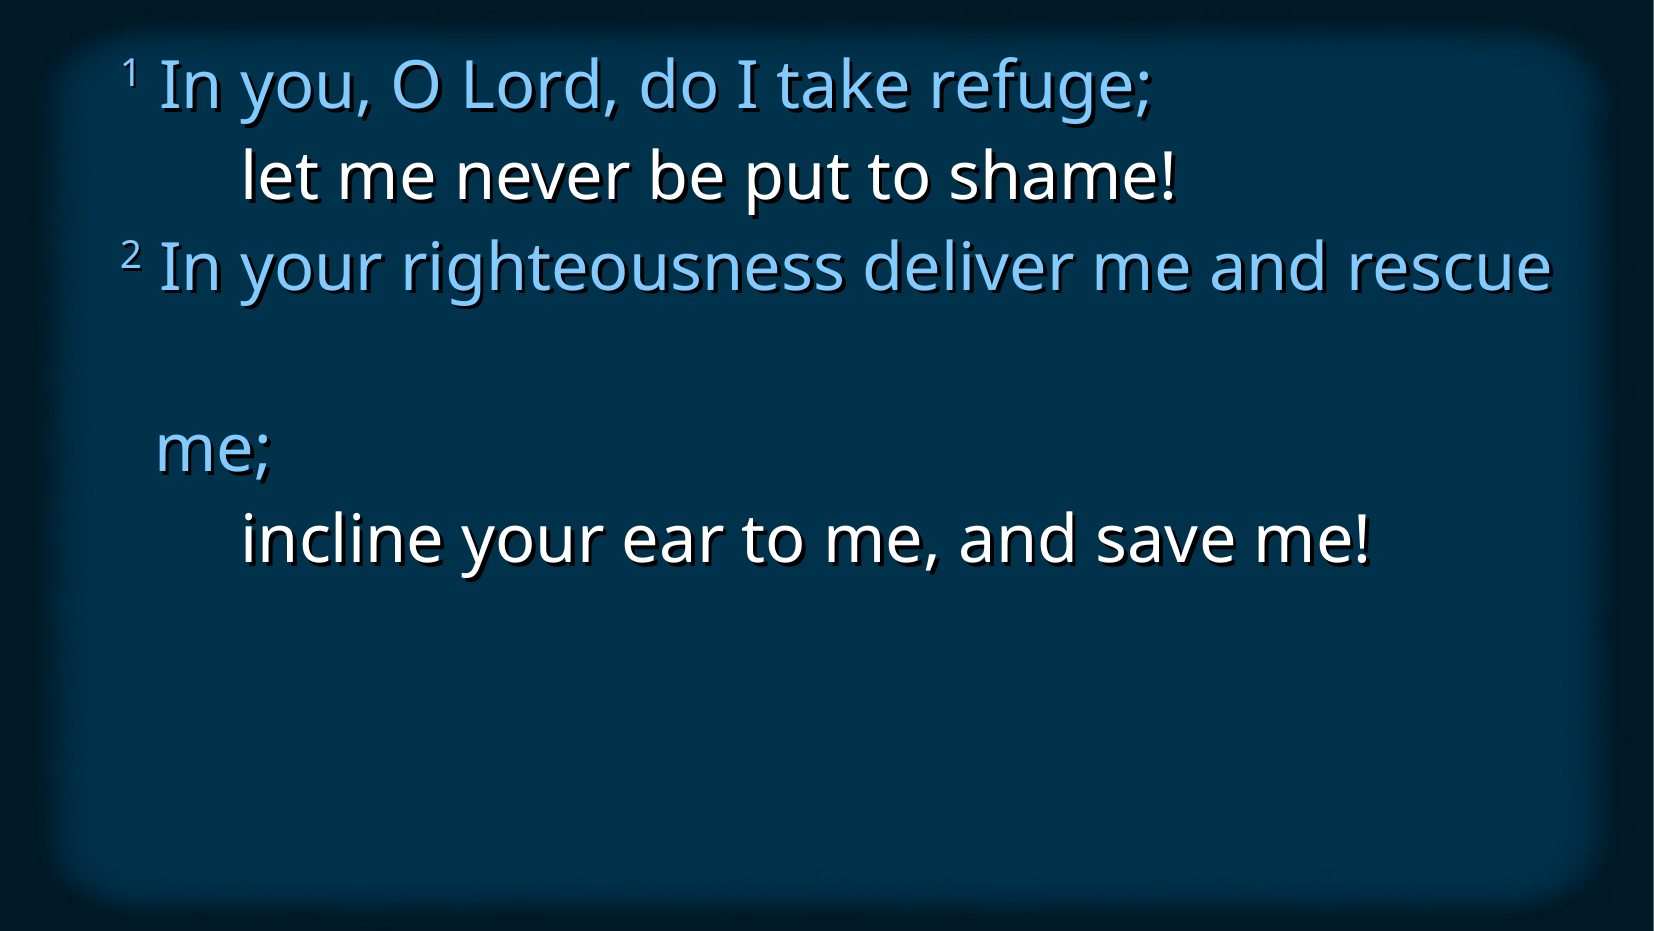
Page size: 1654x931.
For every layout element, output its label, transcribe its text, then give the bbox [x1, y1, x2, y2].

text_box 1 In you, O Lord, do I take refuge; let me never be put to shame! 2 In your righteousness deliver me and rescue me; incline your ear to me, and save me! [105, 30, 1576, 489]
picture [0, 0, 1654, 931]
